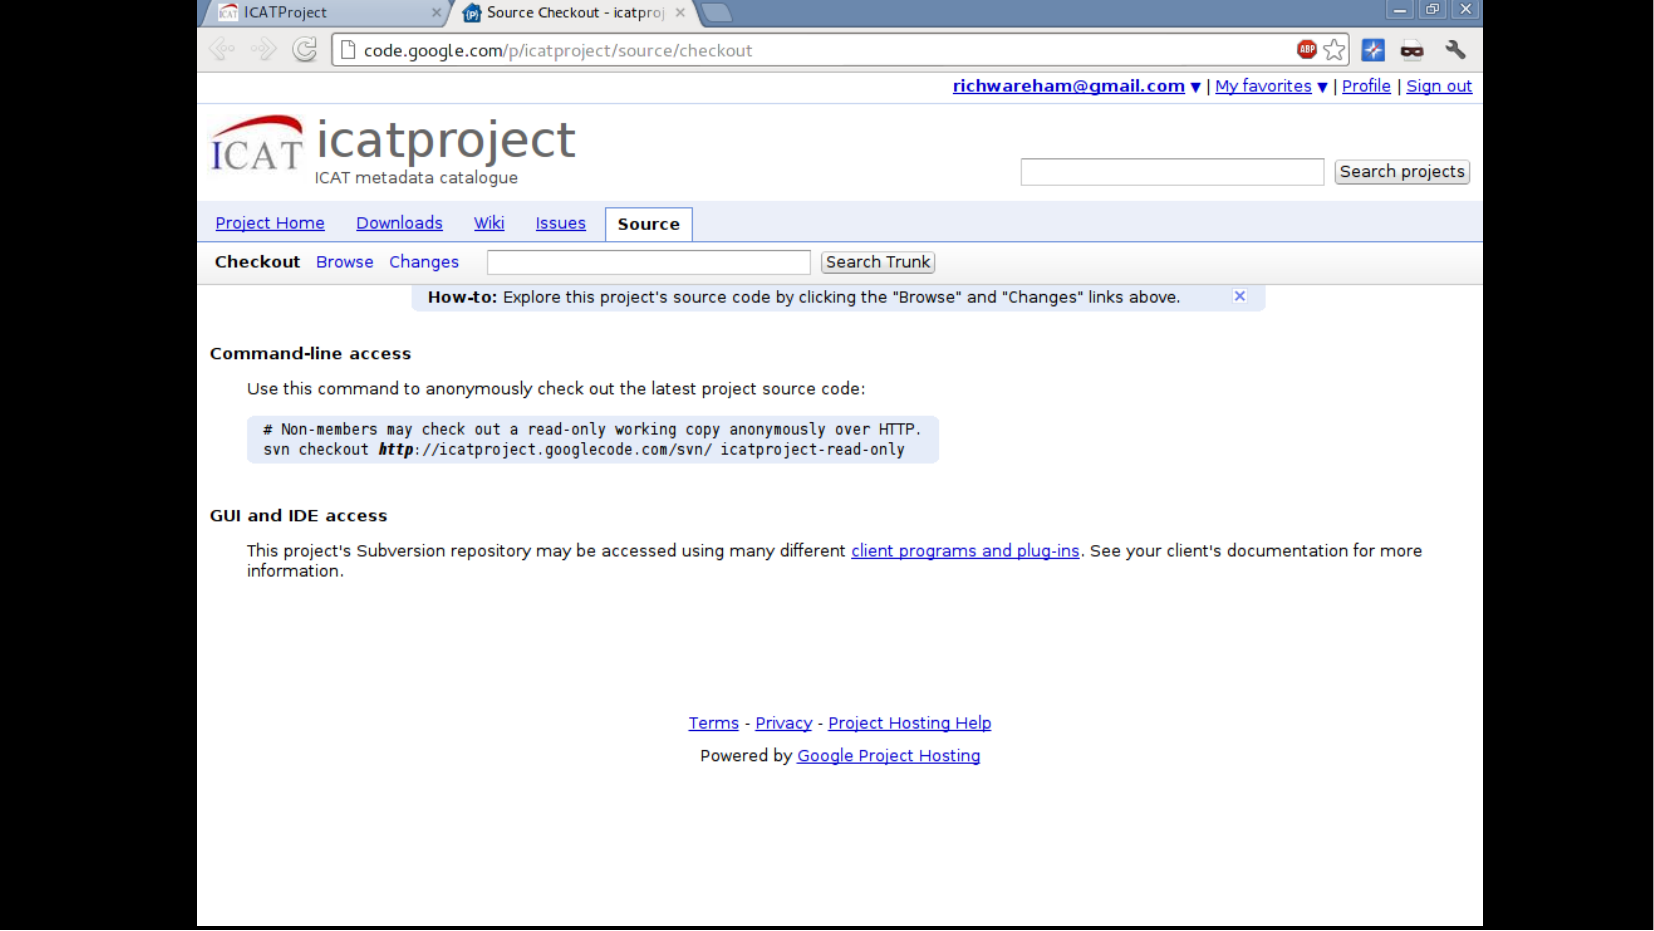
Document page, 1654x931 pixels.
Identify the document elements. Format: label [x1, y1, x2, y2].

picture [197, 0, 1483, 926]
